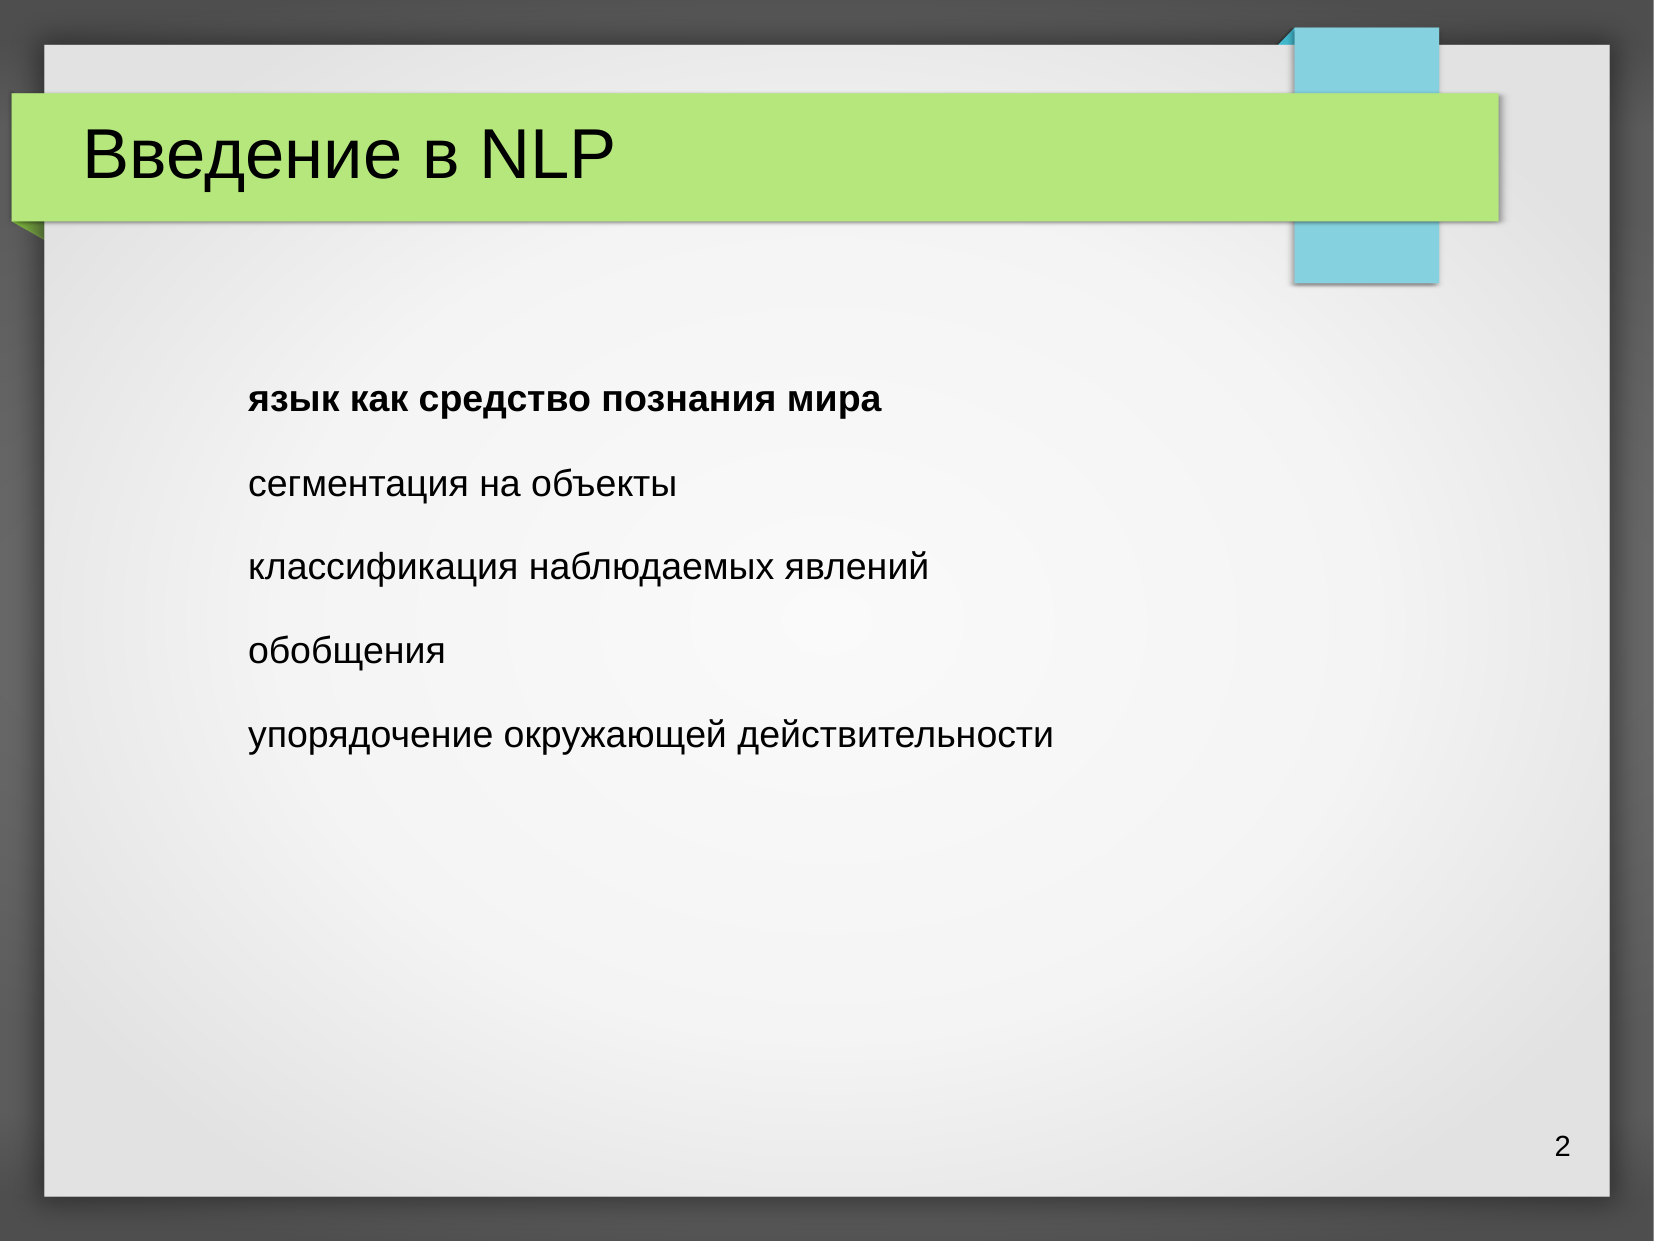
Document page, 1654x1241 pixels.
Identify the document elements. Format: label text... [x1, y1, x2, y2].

picture [0, 0, 1654, 1241]
text_box язык как средство познания мира сегментация на объекты классификация наблюдаемых явлений обобщения упорядочение окружающей действительности [248, 377, 1465, 898]
title Введение в NLP [82, 114, 1406, 194]
